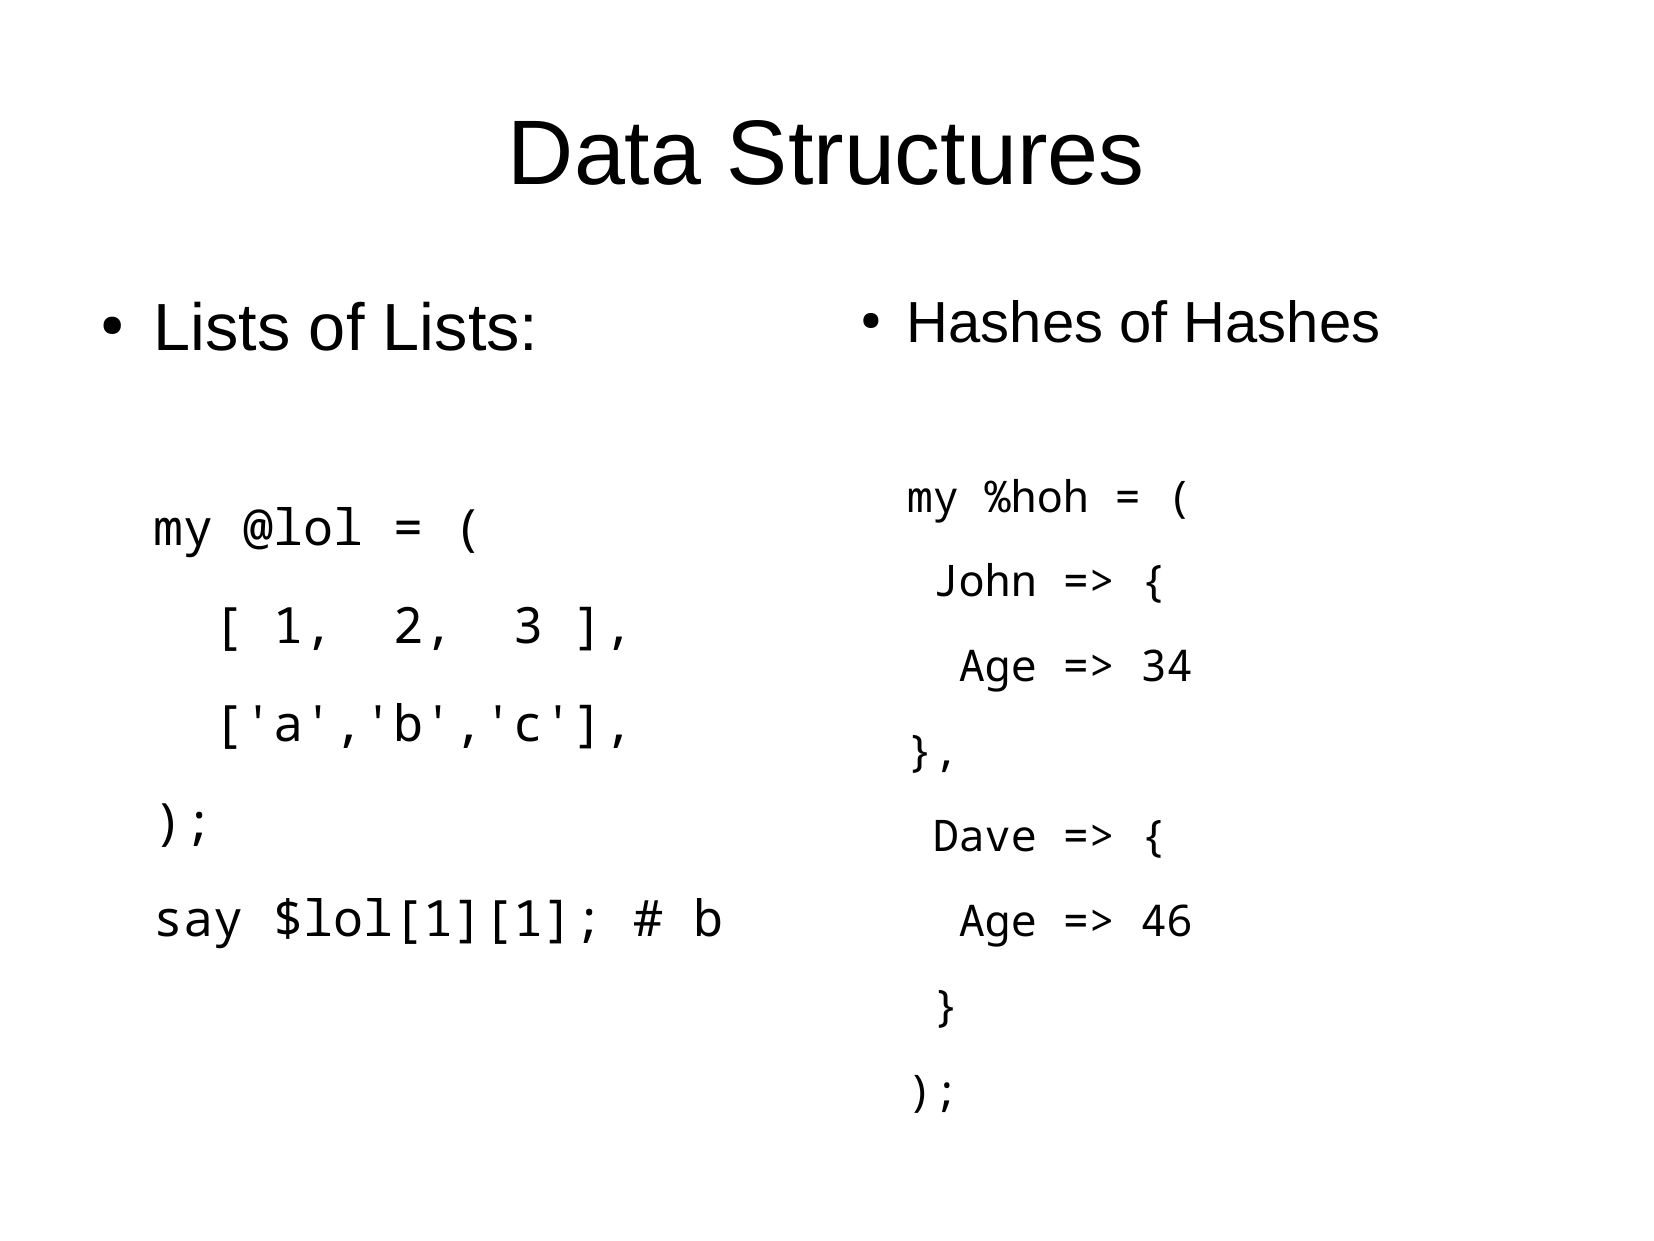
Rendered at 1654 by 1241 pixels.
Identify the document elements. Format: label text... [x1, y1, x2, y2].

title Data Structures [82, 49, 1571, 257]
list Lists of Lists: my @lol = ( [ 1, 2, 3 ], ['a','b','c'], ); say $lol[1][1]; # b [82, 290, 809, 1010]
list Hashes of Hashes my %hoh = ( John => { Age => 34 }, Dave => { Age => 46 } ); [845, 290, 1572, 1126]
